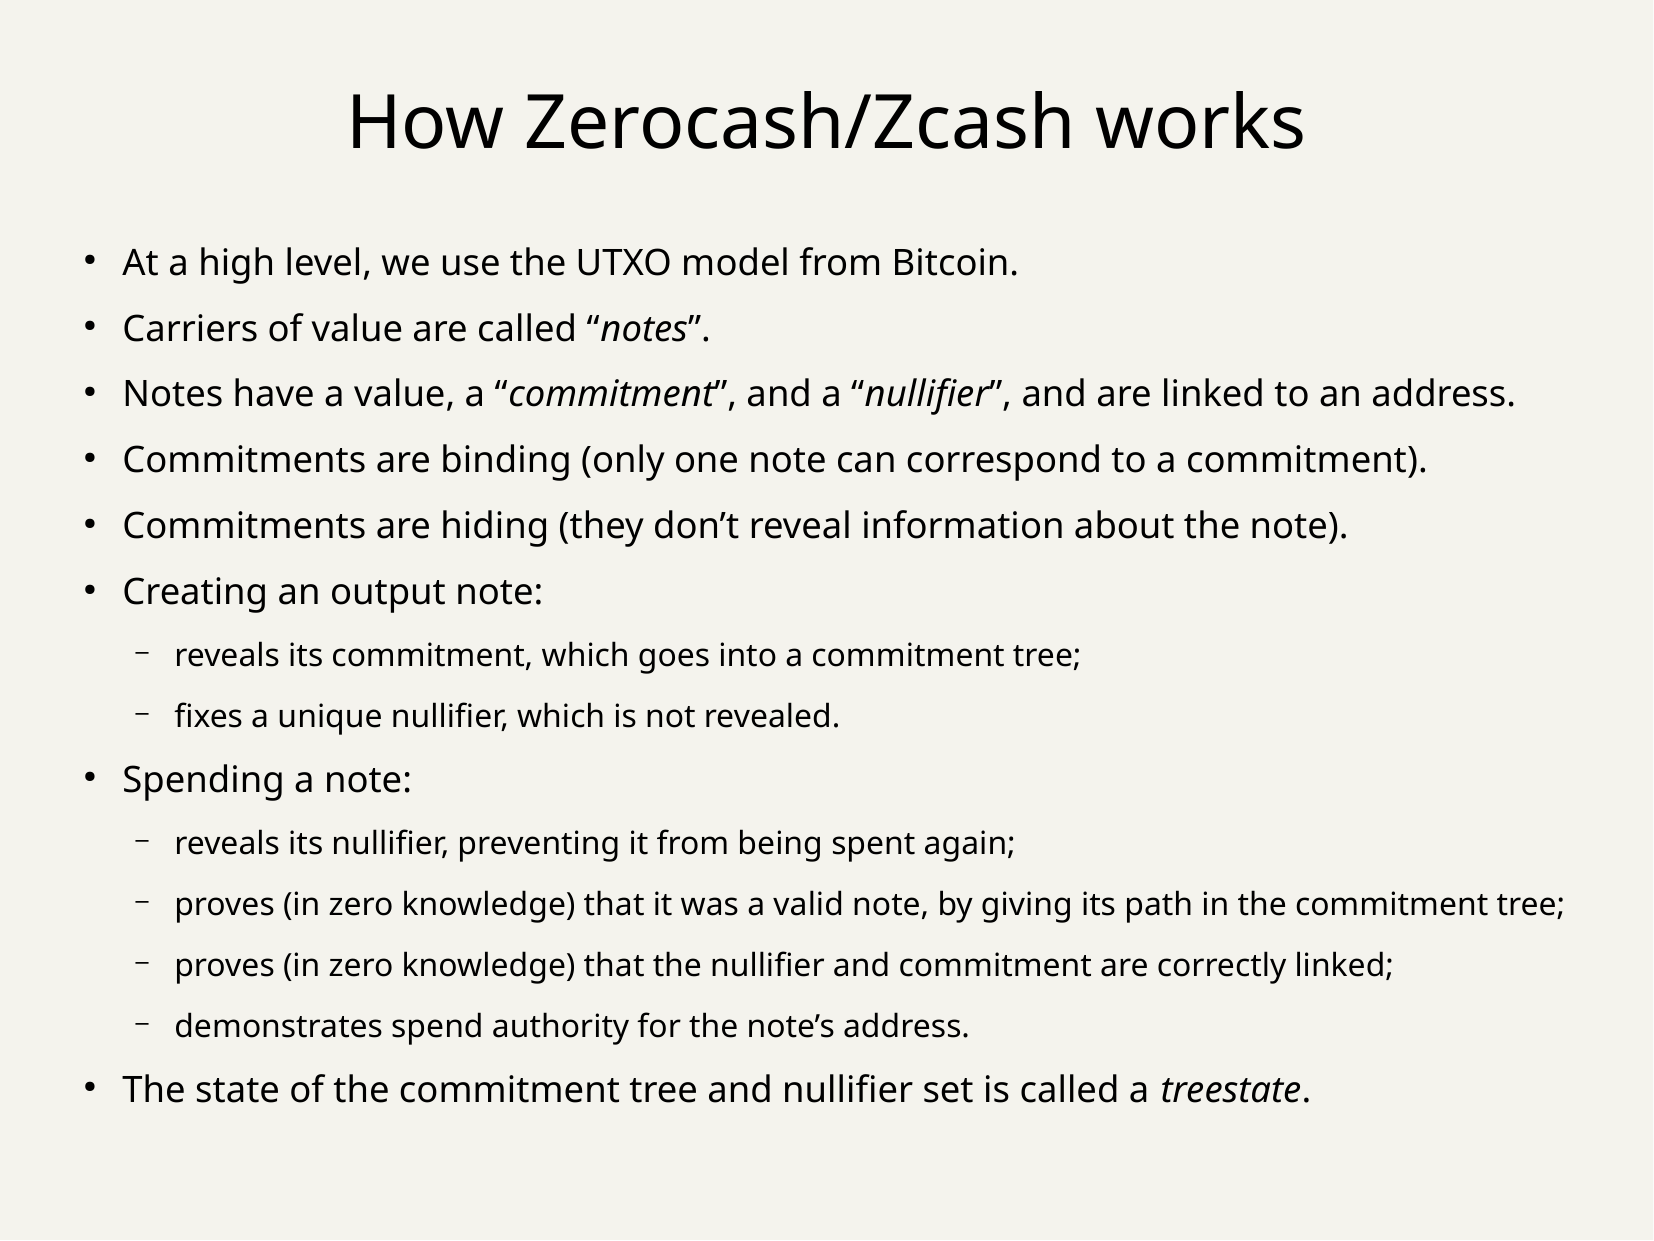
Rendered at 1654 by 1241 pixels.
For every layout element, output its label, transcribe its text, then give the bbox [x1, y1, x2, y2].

title How Zerocash/Zcash works [82, 49, 1571, 189]
list At a high level, we use the UTXO model from Bitcoin. Carriers of value are called “notes”. Notes have a value, a “commitment”, and a “nullifier”, and are linked to an address. Commitments are binding (only one note can correspond to a commitment). Commitments are hiding (they don’t reveal information about the note). Creating an output note: reveals its commitment, which goes into a commitment tree; fixes a unique nullifier, which is not revealed. Spending a note: reveals its nullifier, preventing it from being spent again; proves (in zero knowledge) that it was a valid note, by giving its path in the commitment tree; proves (in zero knowledge) that the nullifier and commitment are correctly linked; demonstrates spend authority for the note’s address. The state of the commitment tree and nullifier set is called a treestate. [70, 236, 1571, 1146]
